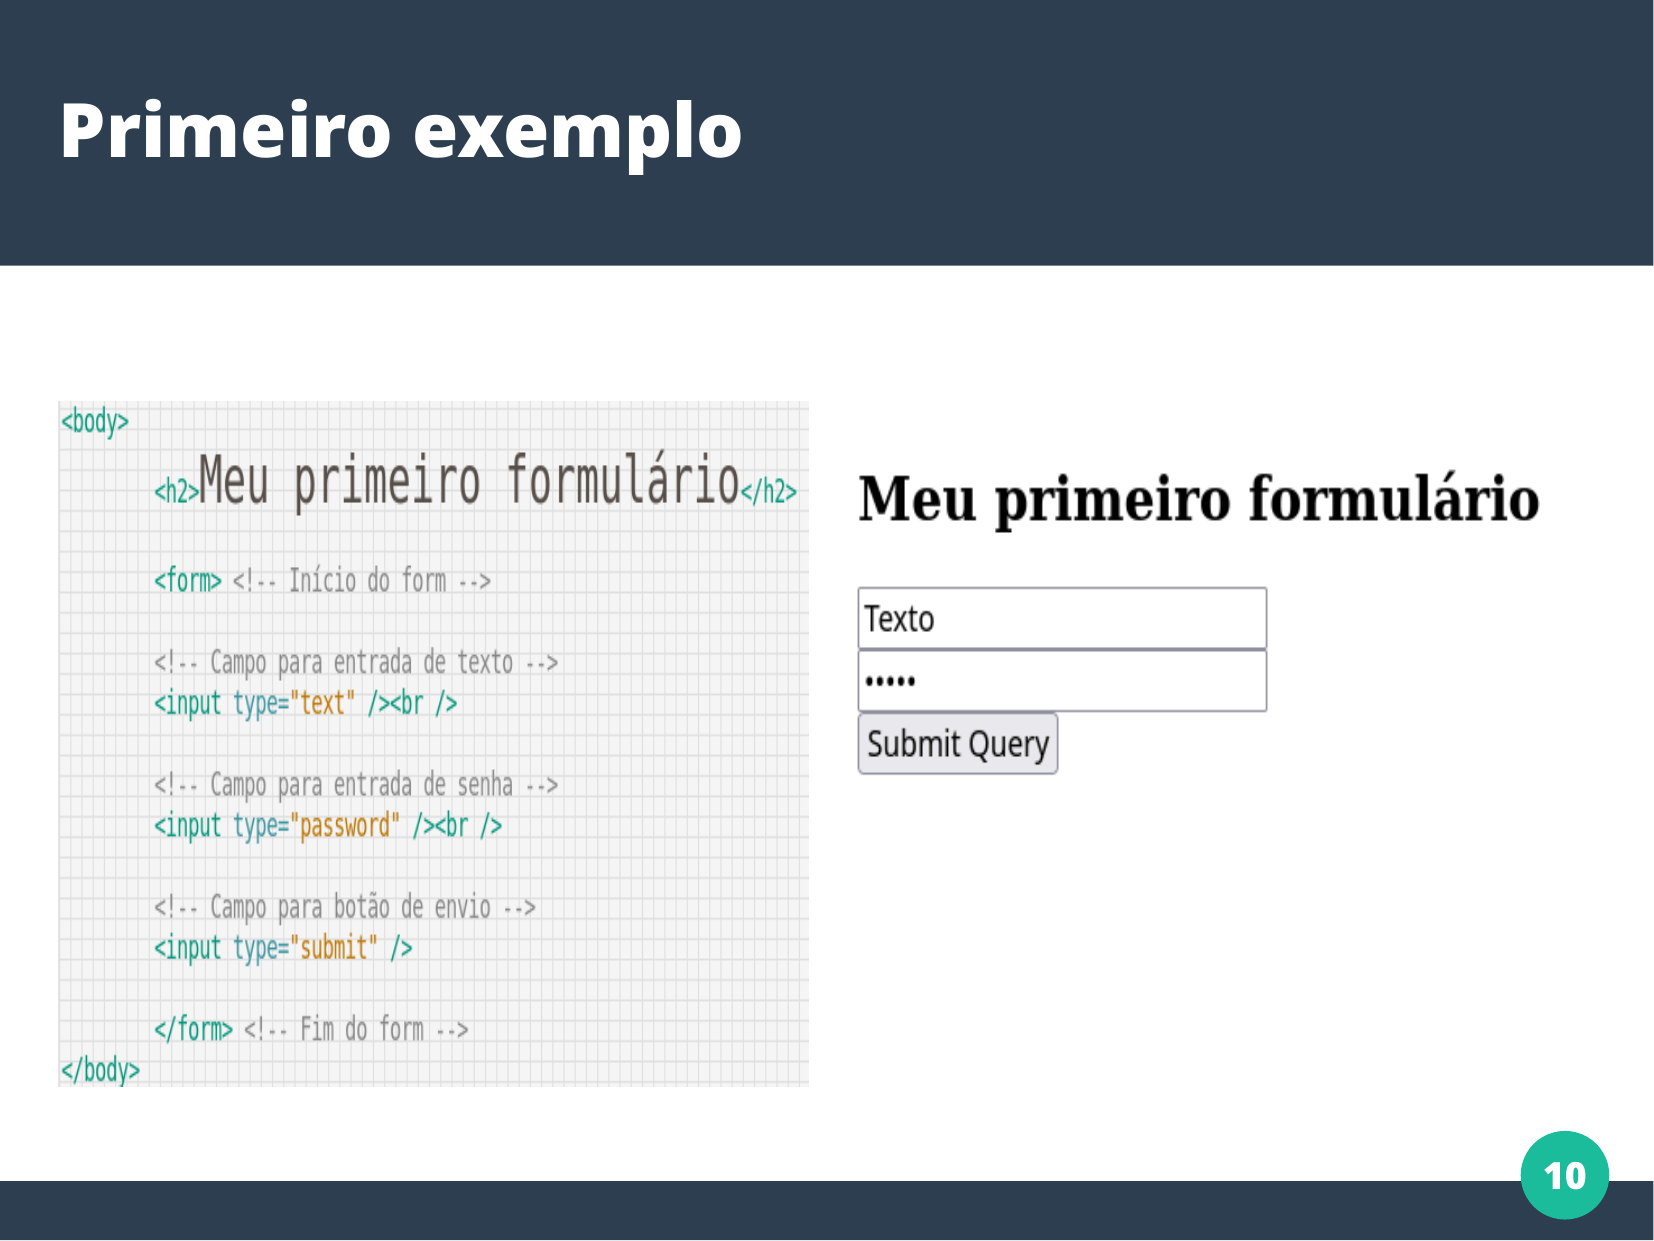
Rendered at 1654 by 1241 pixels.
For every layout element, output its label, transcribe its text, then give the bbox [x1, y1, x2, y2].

picture [845, 436, 1595, 969]
title Primeiro exemplo [59, 49, 1595, 207]
picture [58, 401, 809, 1087]
